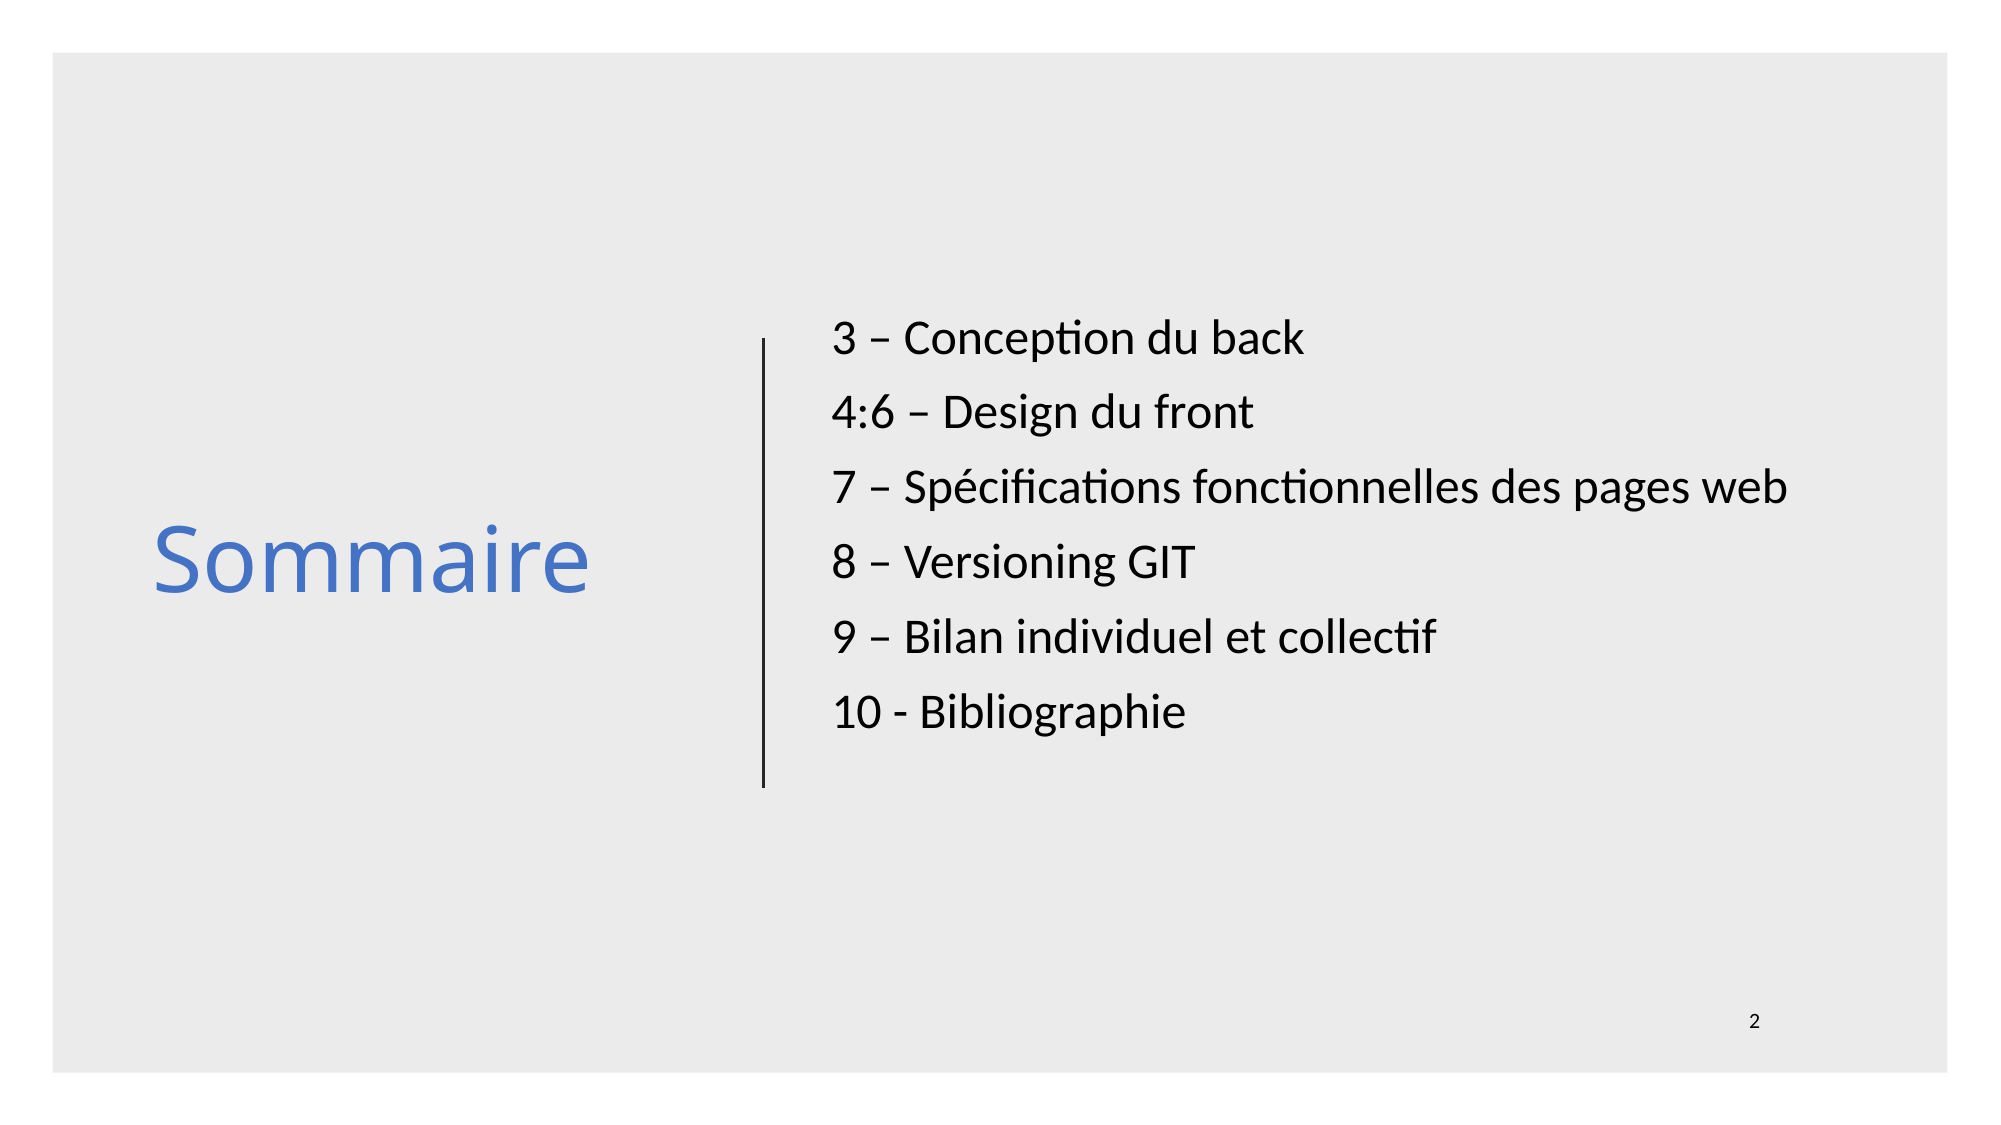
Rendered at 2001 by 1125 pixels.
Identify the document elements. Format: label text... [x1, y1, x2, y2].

list 3 – Conception du back 4:6 – Design du front 7 – Spécifications fonctionnelles des pages web 8 – Versioning GIT 9 – Bilan individuel et collectif 10 - Bibliographie [816, 158, 1863, 967]
text_box 3 [1734, 989, 1863, 1050]
title Sommaire [137, 158, 711, 967]
text_box [53, 53, 1947, 1073]
